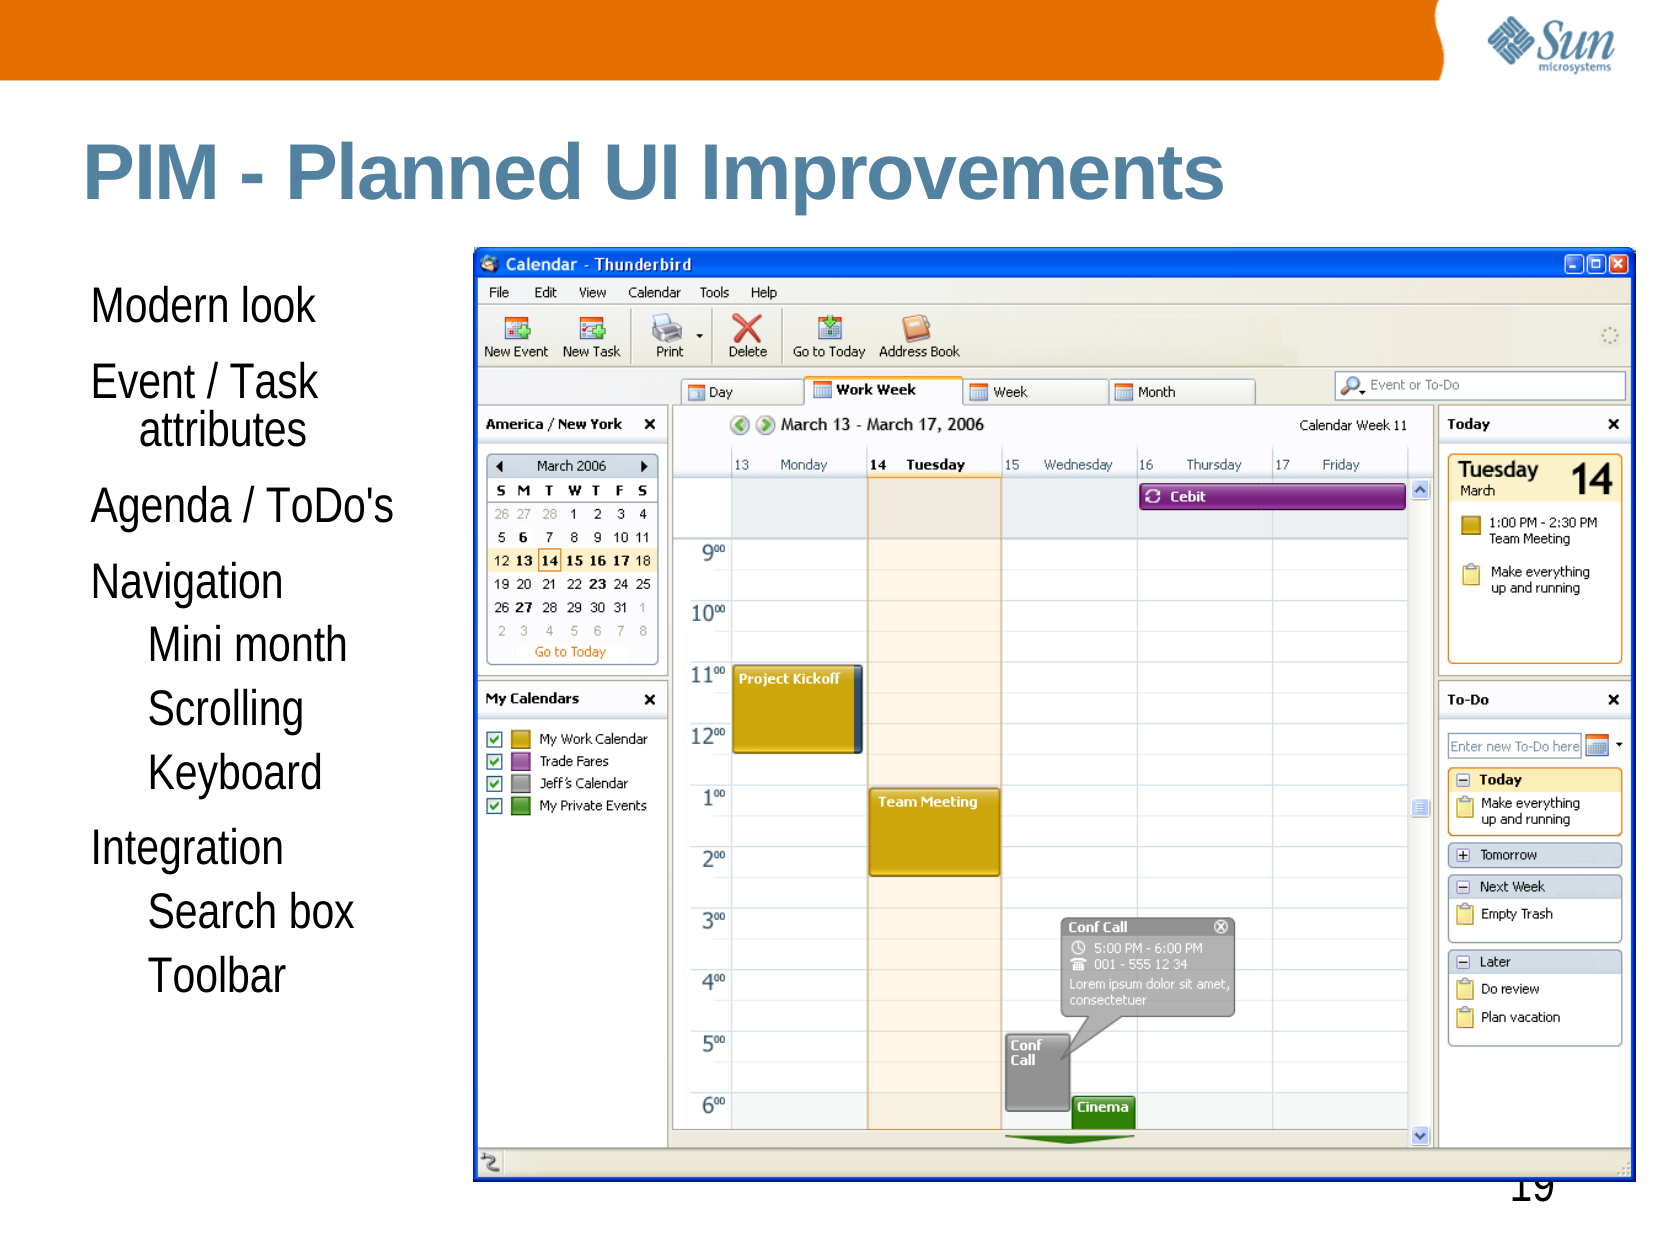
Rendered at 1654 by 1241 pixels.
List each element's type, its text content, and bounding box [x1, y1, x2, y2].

picture [473, 247, 1636, 1182]
picture [0, 0, 1654, 83]
list Modern look Event / Task attributes Agenda / ToDo's Navigation Mini month Scrolling Keyboard Integration Search box Toolbar [71, 283, 464, 1172]
title PIM - Planned UI Improvements [82, 135, 1585, 251]
